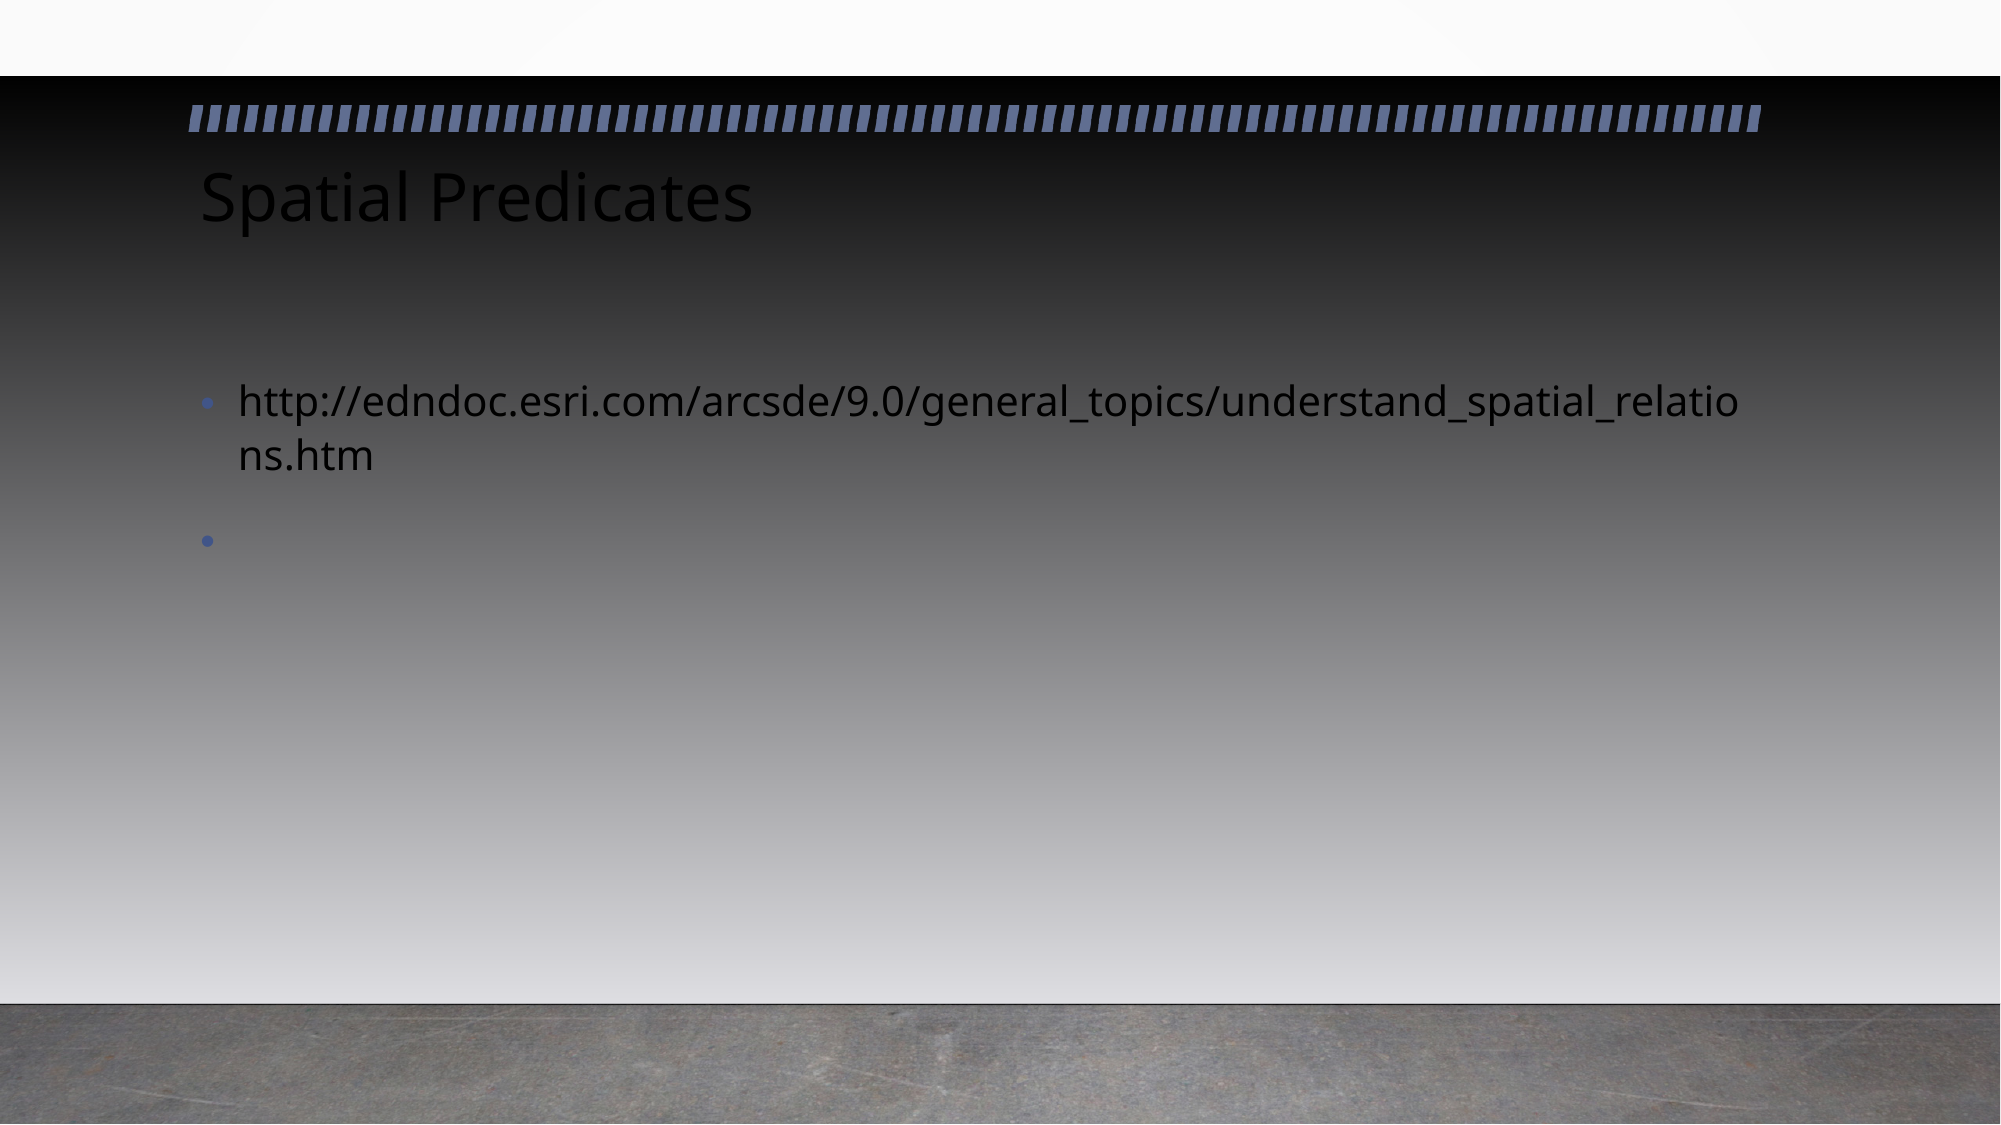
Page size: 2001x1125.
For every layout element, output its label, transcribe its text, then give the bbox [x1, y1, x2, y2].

list http://edndoc.esri.com/arcsde/9.0/general_topics/understand_spatial_relations.htm [185, 356, 1761, 897]
title Spatial Predicates [185, 156, 1761, 329]
